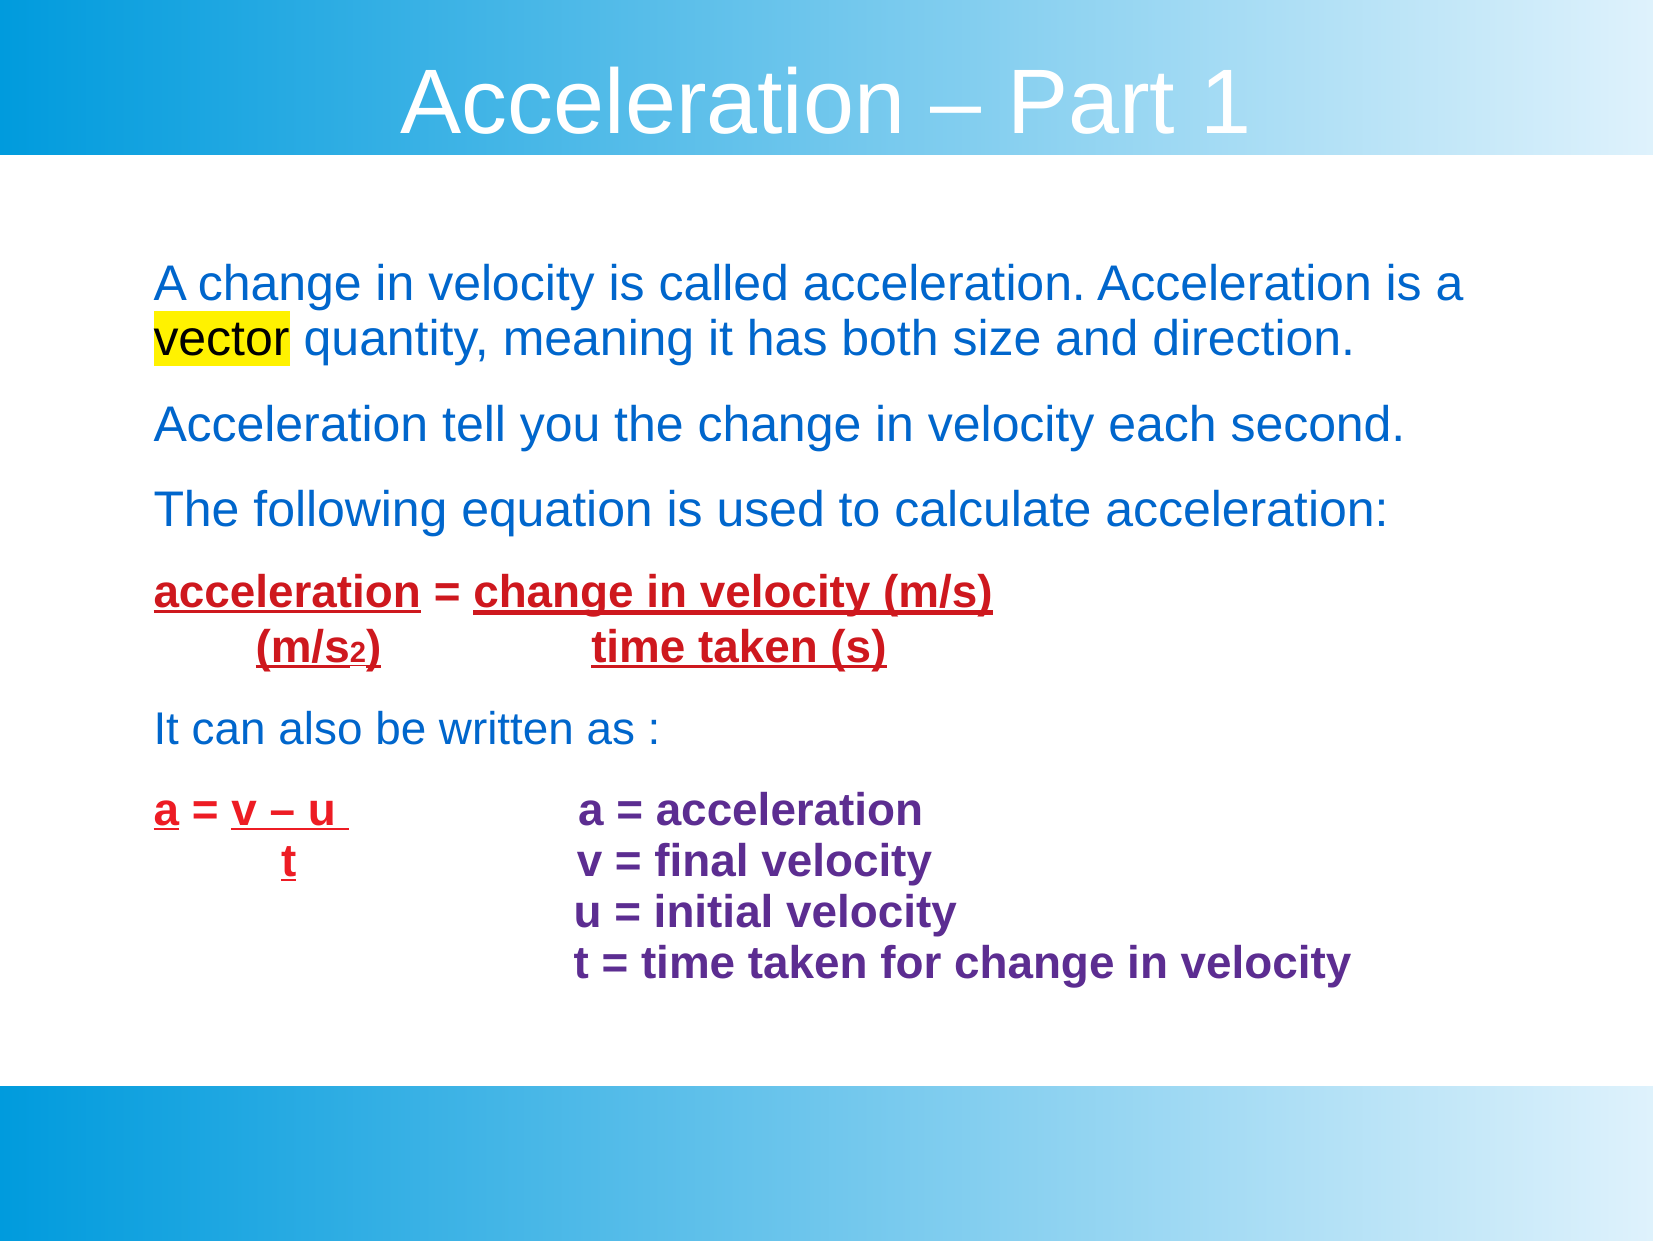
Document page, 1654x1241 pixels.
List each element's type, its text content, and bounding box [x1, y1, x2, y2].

list A change in velocity is called acceleration. Acceleration is a vector quantity, meaning it has both size and direction. Acceleration tell you the change in velocity each second. The following equation is used to calculate acceleration: acceleration = change in velocity (m/s) (m/s2) time taken (s) It can also be written as : a = v – u a = acceleration t v = final velocity u = initial velocity t = time taken for change in velocity [82, 254, 1571, 1028]
title Acceleration – Part 1 [82, 49, 1571, 155]
